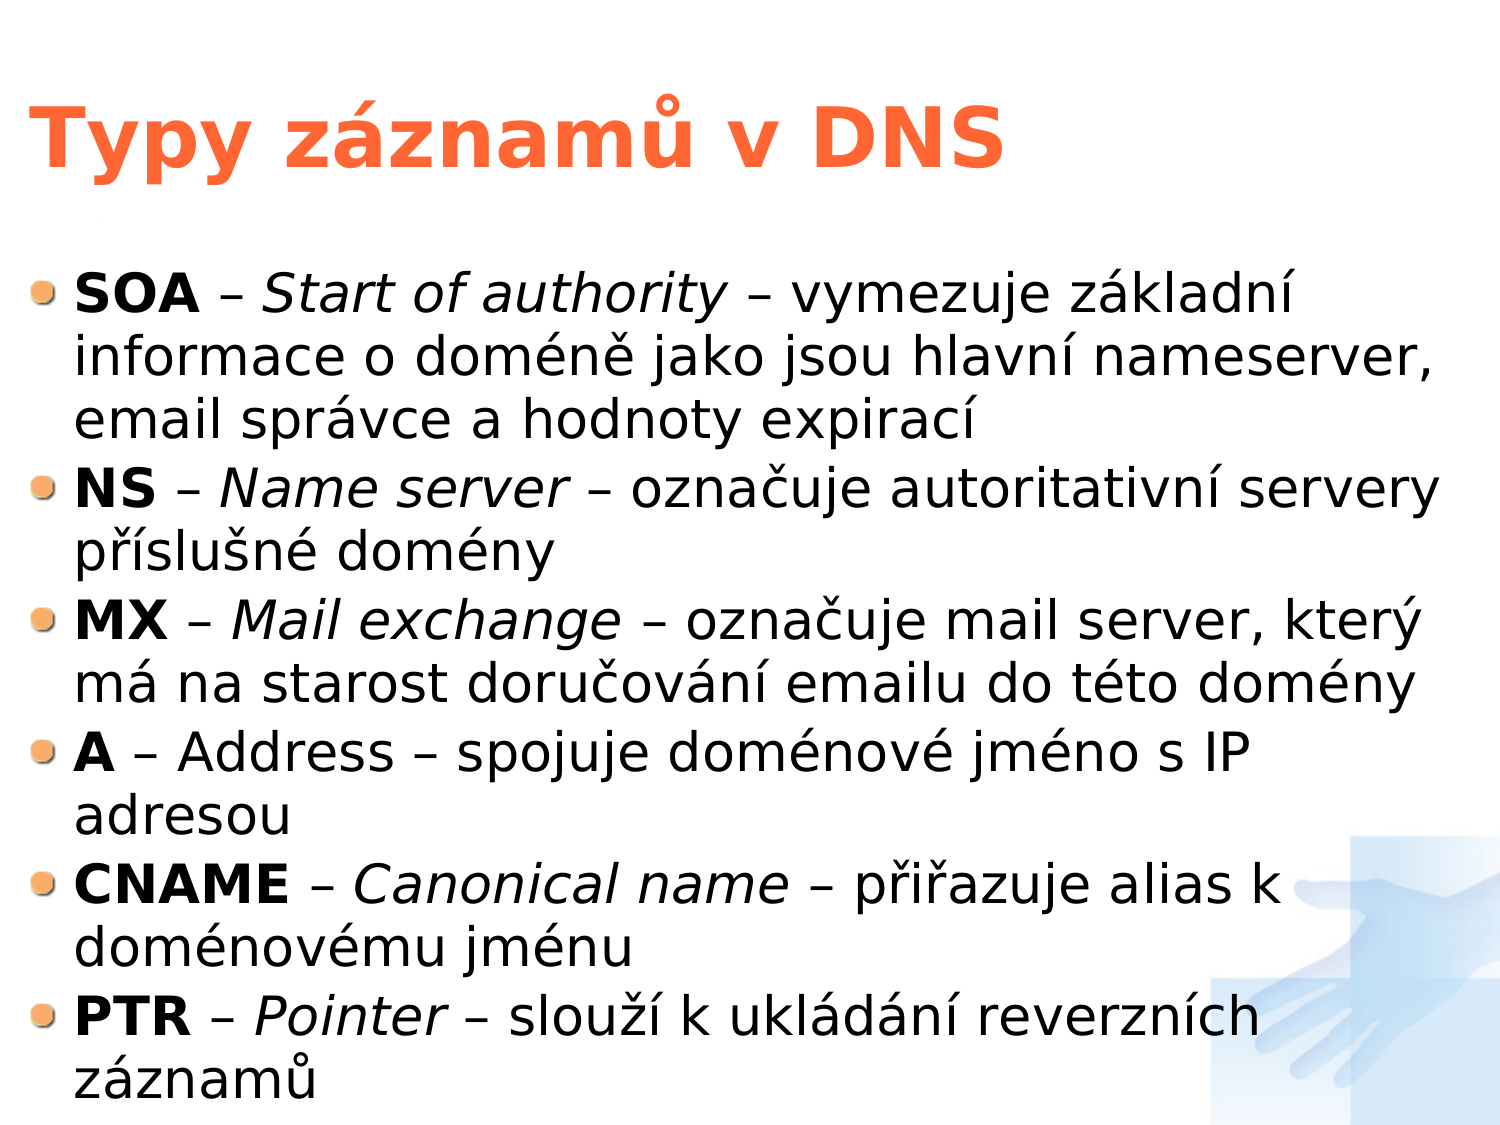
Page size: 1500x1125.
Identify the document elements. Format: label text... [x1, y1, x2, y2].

title Typy záznamů v DNS [29, 21, 1477, 257]
list SOA – Start of authority – vymezuje základní informace o doméně jako jsou hlavní nameserver, email správce a hodnoty expirací NS – Name server – označuje autoritativní servery příslušné domény MX – Mail exchange – označuje mail server, který má na starost doručování emailu do této domény A – Address – spojuje doménové jméno s IP adresou CNAME – Canonical name – přiřazuje alias k doménovému jménu PTR – Pointer – slouží k ukládání reverzních záznamů [29, 262, 1477, 1112]
picture [0, 0, 1500, 1125]
